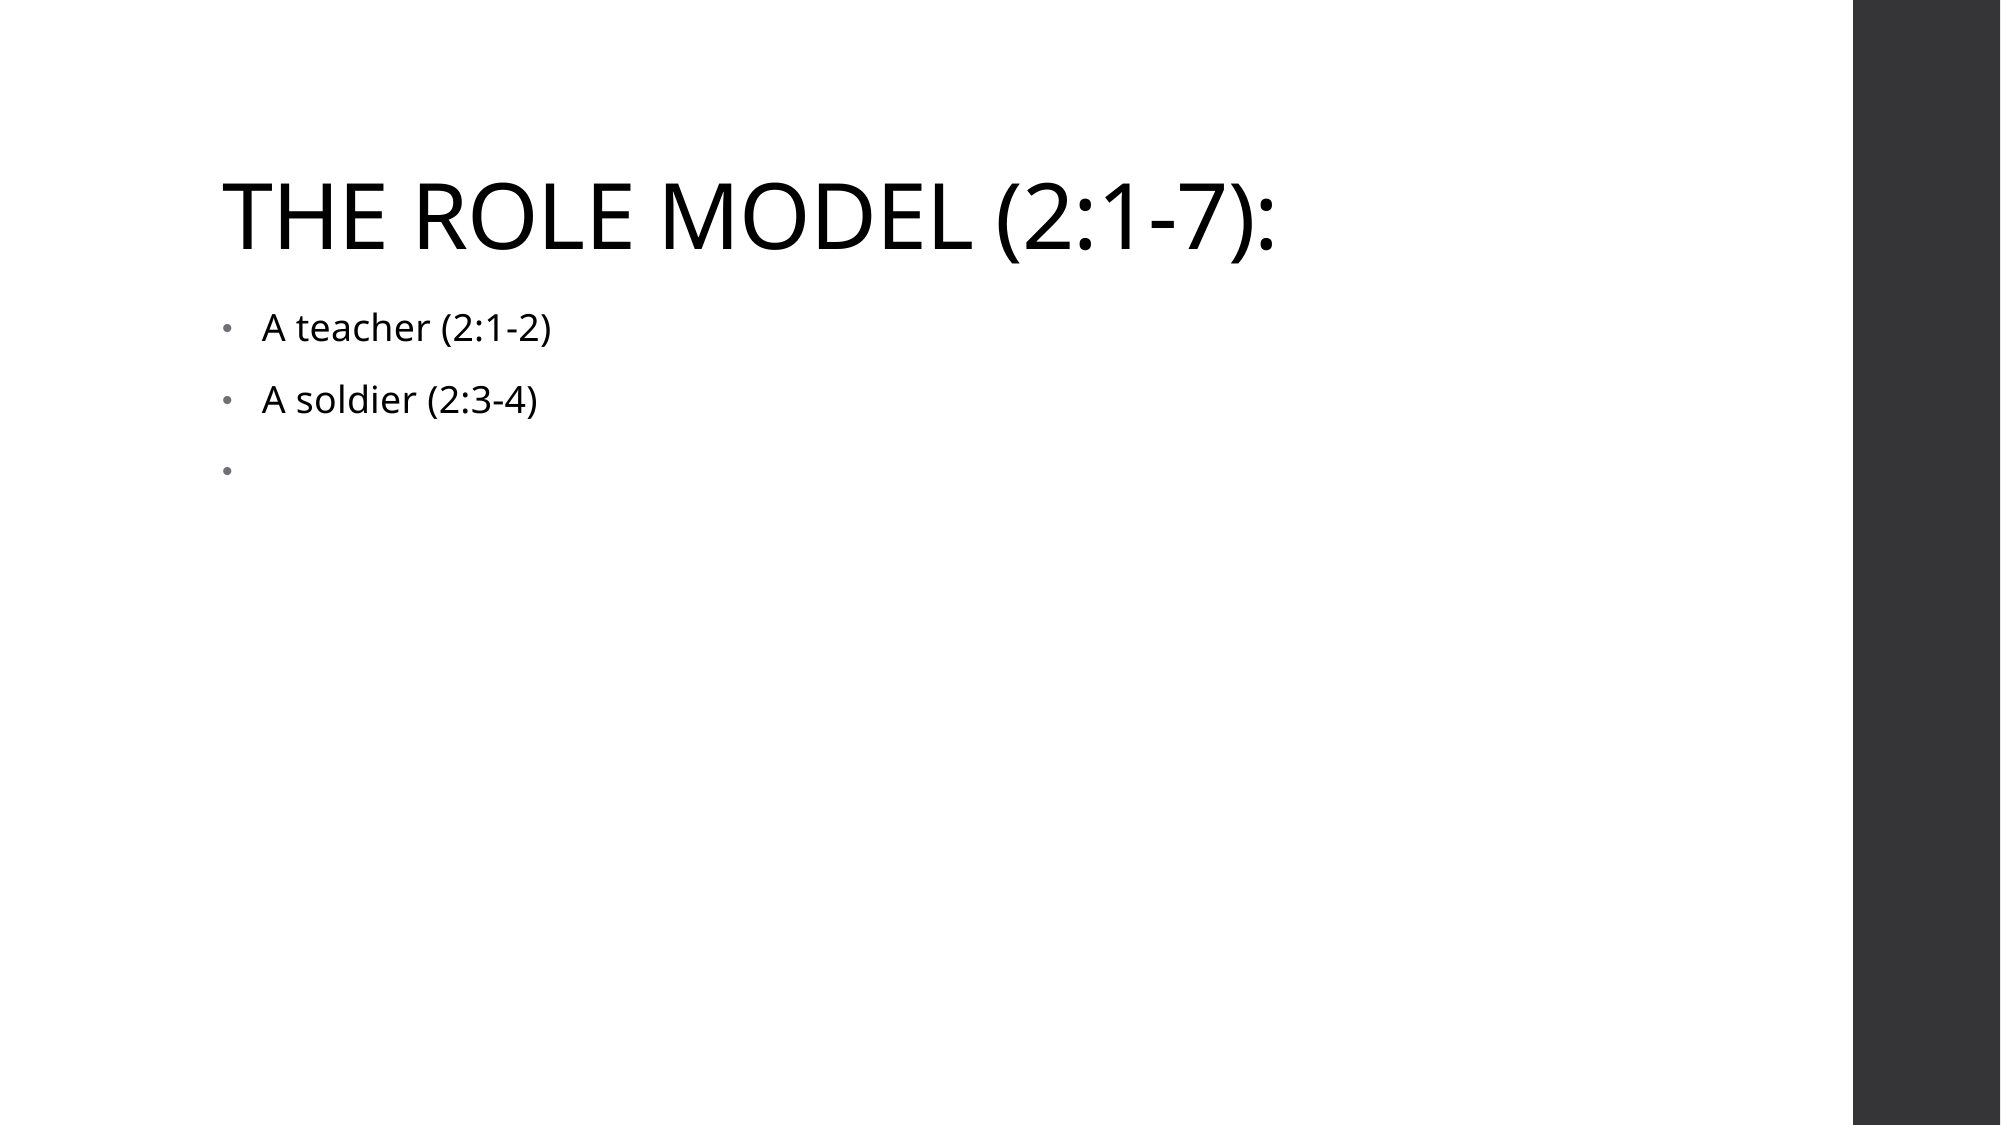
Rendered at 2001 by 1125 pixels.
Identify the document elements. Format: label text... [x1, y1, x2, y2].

list A teacher (2:1-2) A soldier (2:3-4) [206, 299, 1617, 1014]
title THE ROLE MODEL (2:1-7): [206, 60, 1797, 278]
